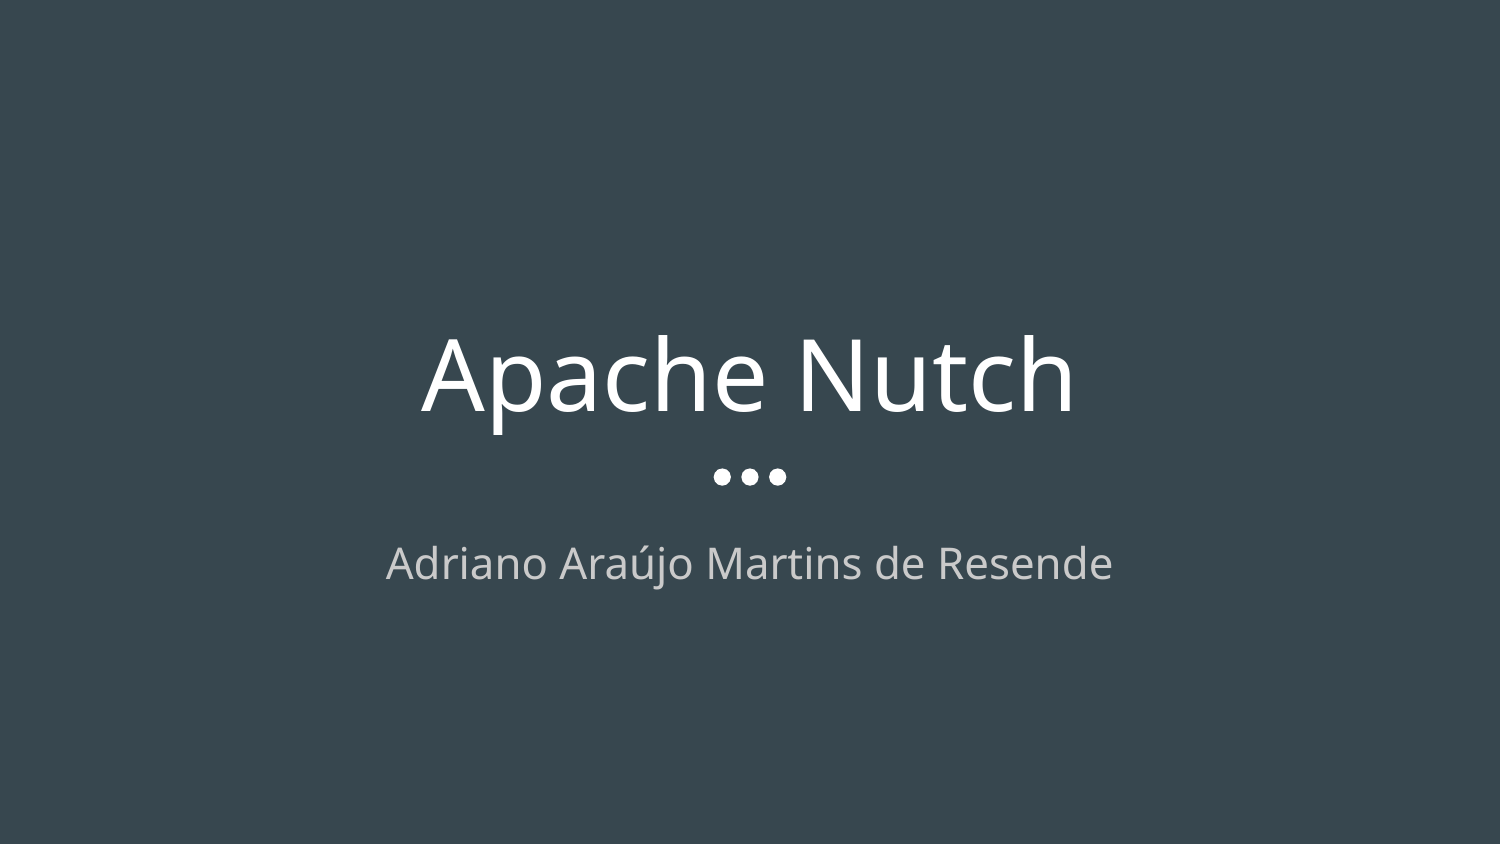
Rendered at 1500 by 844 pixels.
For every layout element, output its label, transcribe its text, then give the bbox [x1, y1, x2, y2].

subtitle Adriano Araújo Martins de Resende [110, 520, 1390, 651]
title Apache Nutch [110, 162, 1390, 447]
